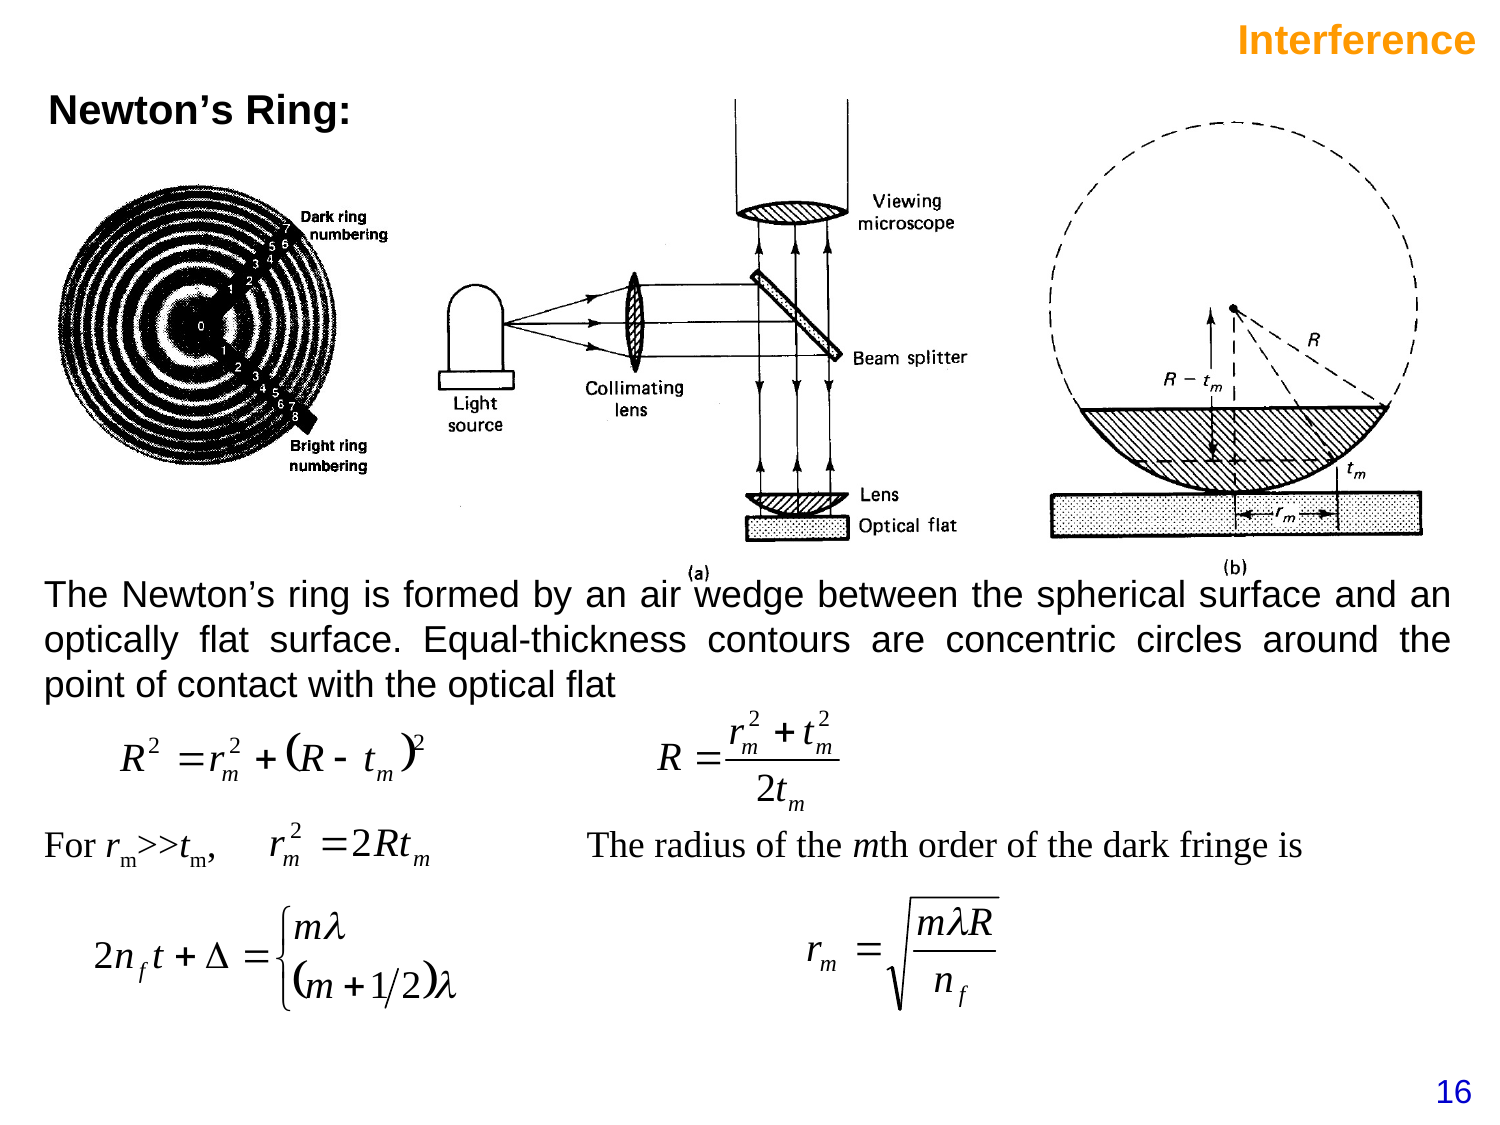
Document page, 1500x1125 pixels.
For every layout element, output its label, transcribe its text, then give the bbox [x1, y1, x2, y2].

chart [800, 887, 1009, 1018]
text_box Newton’s Ring: [33, 74, 1471, 201]
chart [650, 699, 847, 821]
chart [262, 812, 437, 877]
chart [87, 900, 466, 1018]
text_box The Newton’s ring is formed by an air wedge between the spherical surface and an optically flat surface. Equal-thickness contours are concentric circles around the point of contact with the optical flat For rm>>tm, The radius of the mth order of the dark fringe is [29, 562, 1467, 880]
text_box Interference [1237, 12, 1488, 63]
picture [50, 174, 396, 482]
picture [425, 99, 1447, 562]
text_box <number> [1324, 1062, 1488, 1107]
chart [112, 725, 434, 792]
